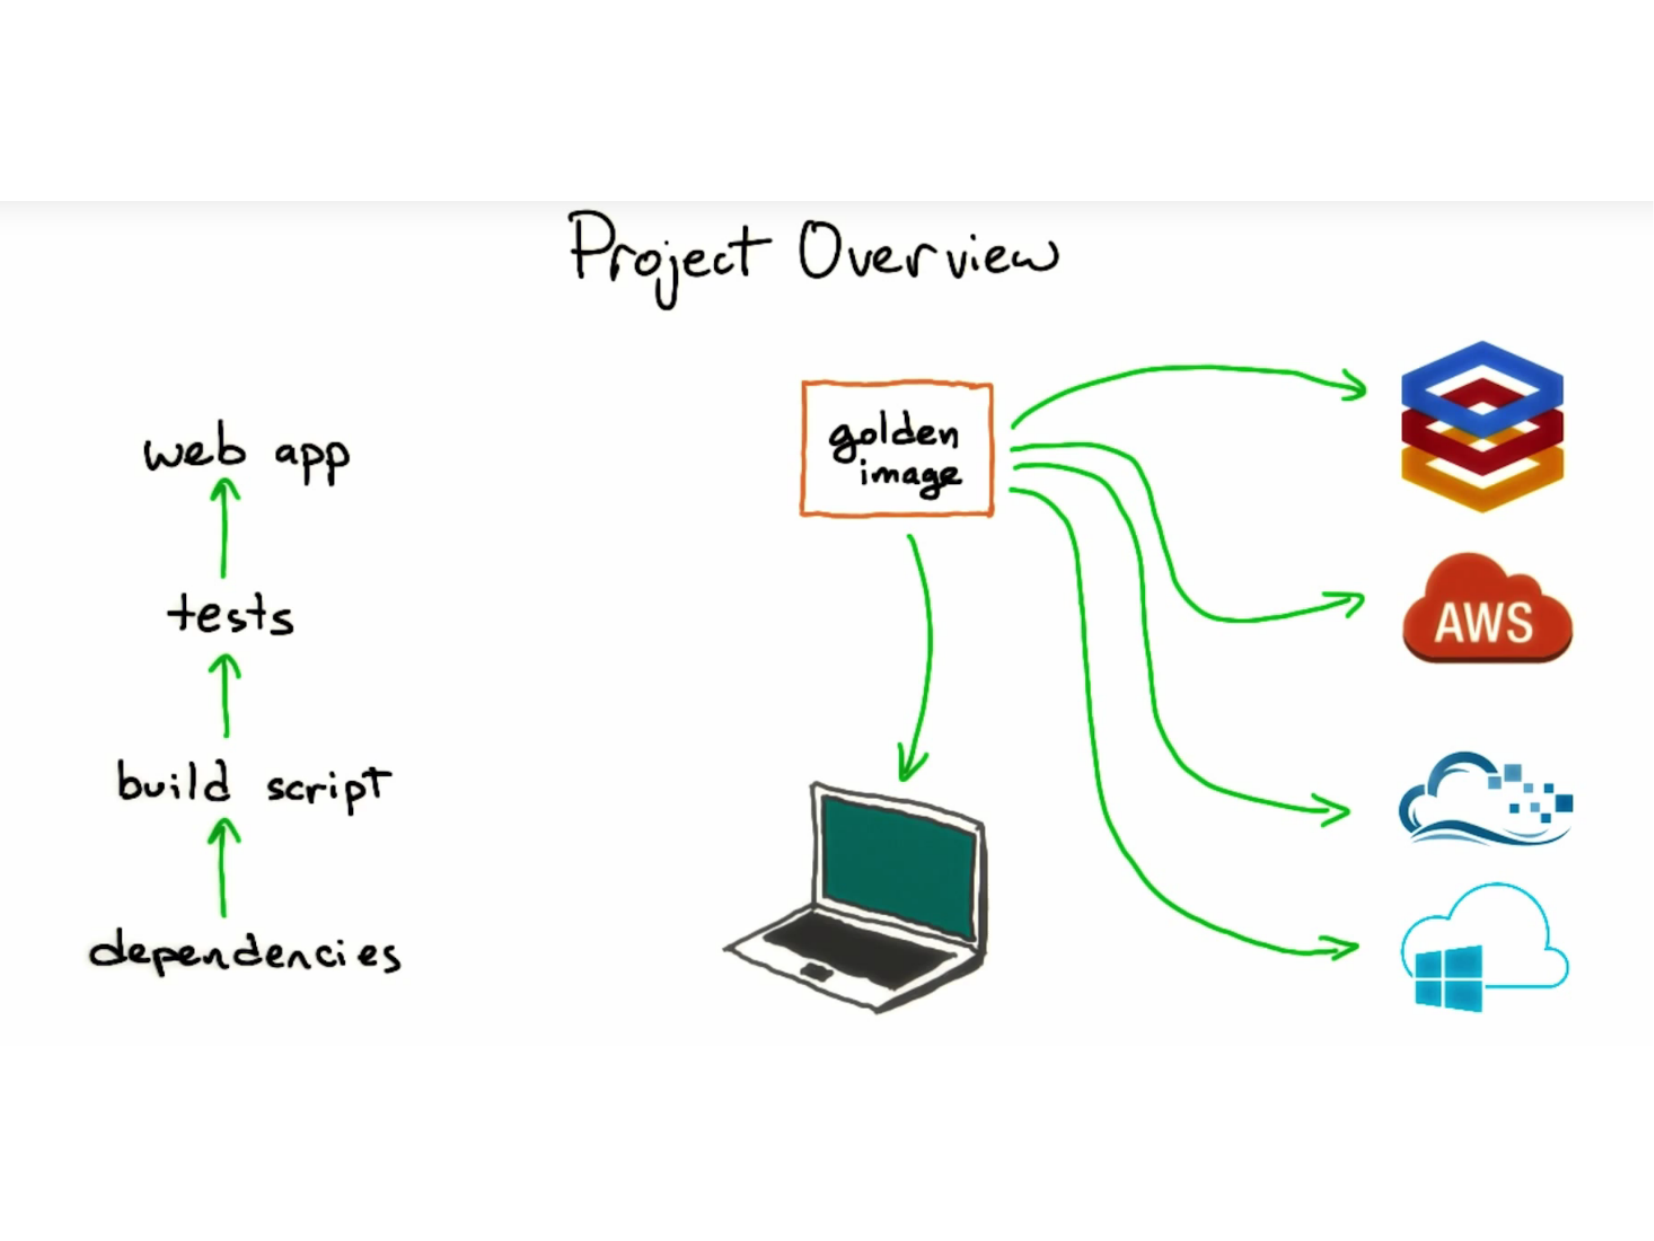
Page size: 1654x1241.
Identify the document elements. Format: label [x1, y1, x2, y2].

picture [0, 201, 1654, 1046]
